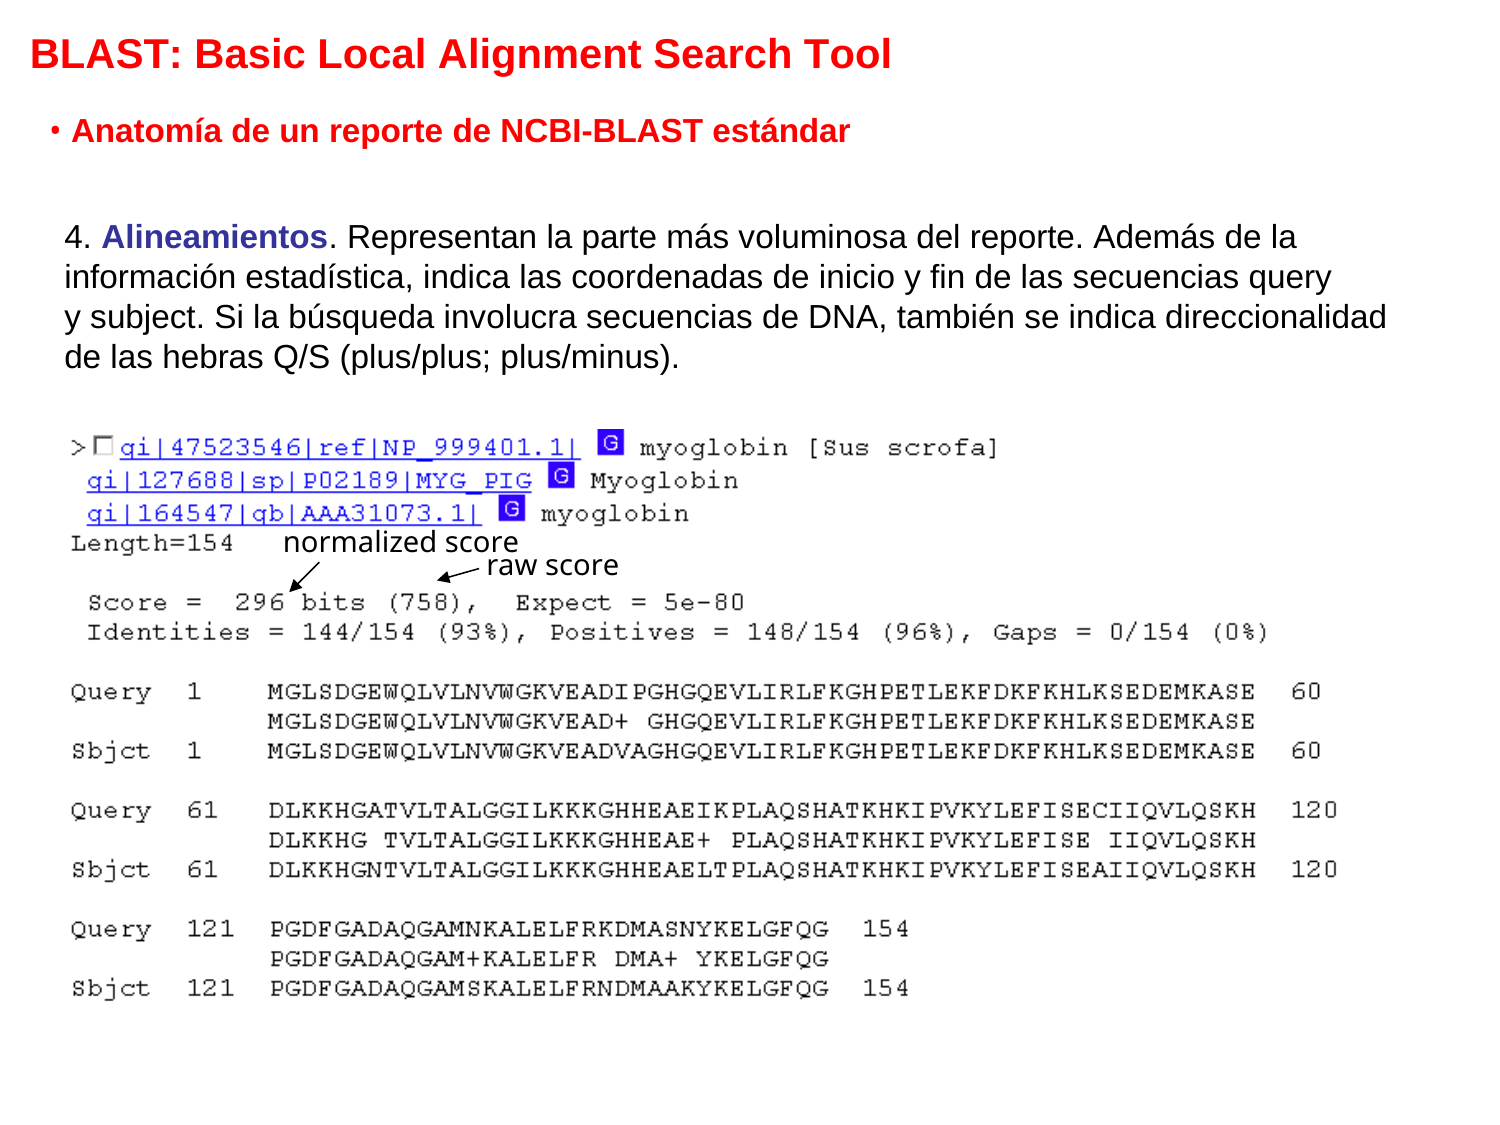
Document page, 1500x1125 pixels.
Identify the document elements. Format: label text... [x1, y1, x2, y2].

text_box BLAST: Basic Local Alignment Search Tool [14, 19, 908, 85]
text_box Anatomía de un reporte de NCBI-BLAST estándar [34, 101, 867, 158]
text_box normalized score [268, 515, 535, 566]
text_box raw score [471, 538, 635, 590]
picture [64, 429, 1346, 1006]
text_box 4. Alineamientos. Representan la parte más voluminosa del reporte. Además de la información estadística, indica las coordenadas de inicio y fin de las secuencias query y subject. Si la búsqueda involucra secuencias de DNA, también se indica direccionalidad de las hebras Q/S (plus/plus; plus/minus). [49, 207, 1442, 384]
